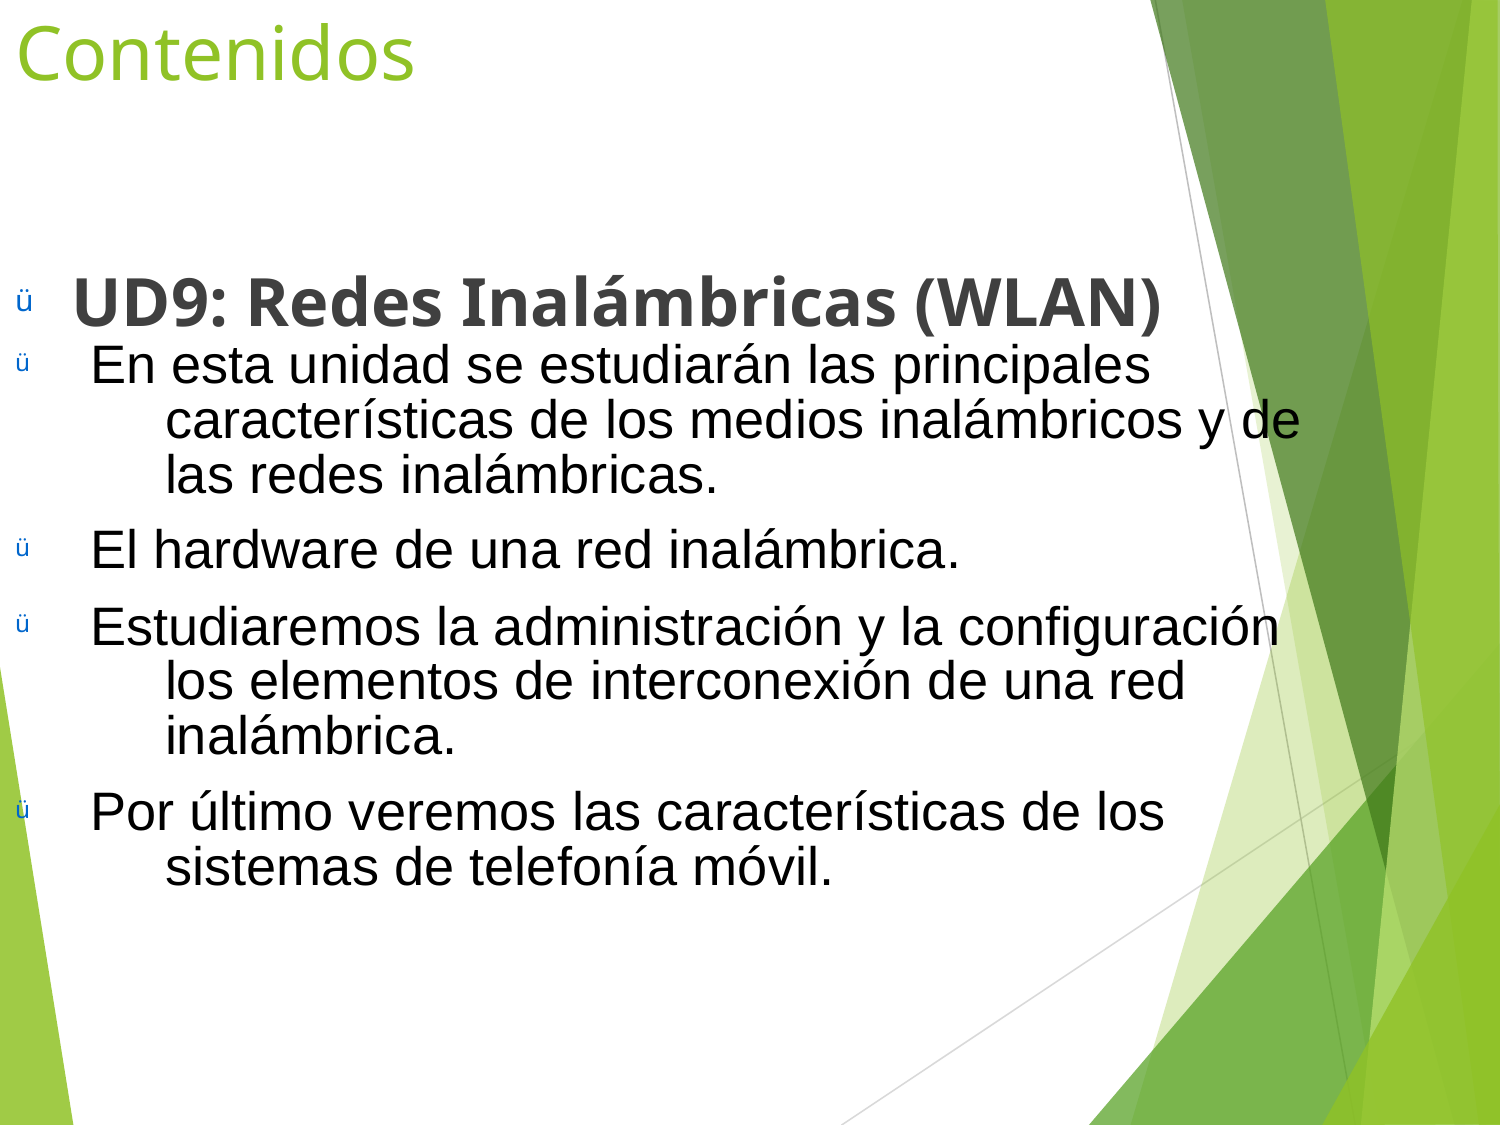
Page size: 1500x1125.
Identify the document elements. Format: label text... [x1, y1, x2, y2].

list UD9: Redes Inalámbricas (WLAN) En esta unidad se estudiarán las principales características de los medios inalámbricos y de las redes inalámbricas. El hardware de una red inalámbrica. Estudiaremos la administración y la configuración los elementos de interconexión de una red inalámbrica. Por último veremos las características de los sistemas de telefonía móvil. [0, 263, 1351, 908]
title Contenidos [0, 0, 1351, 188]
